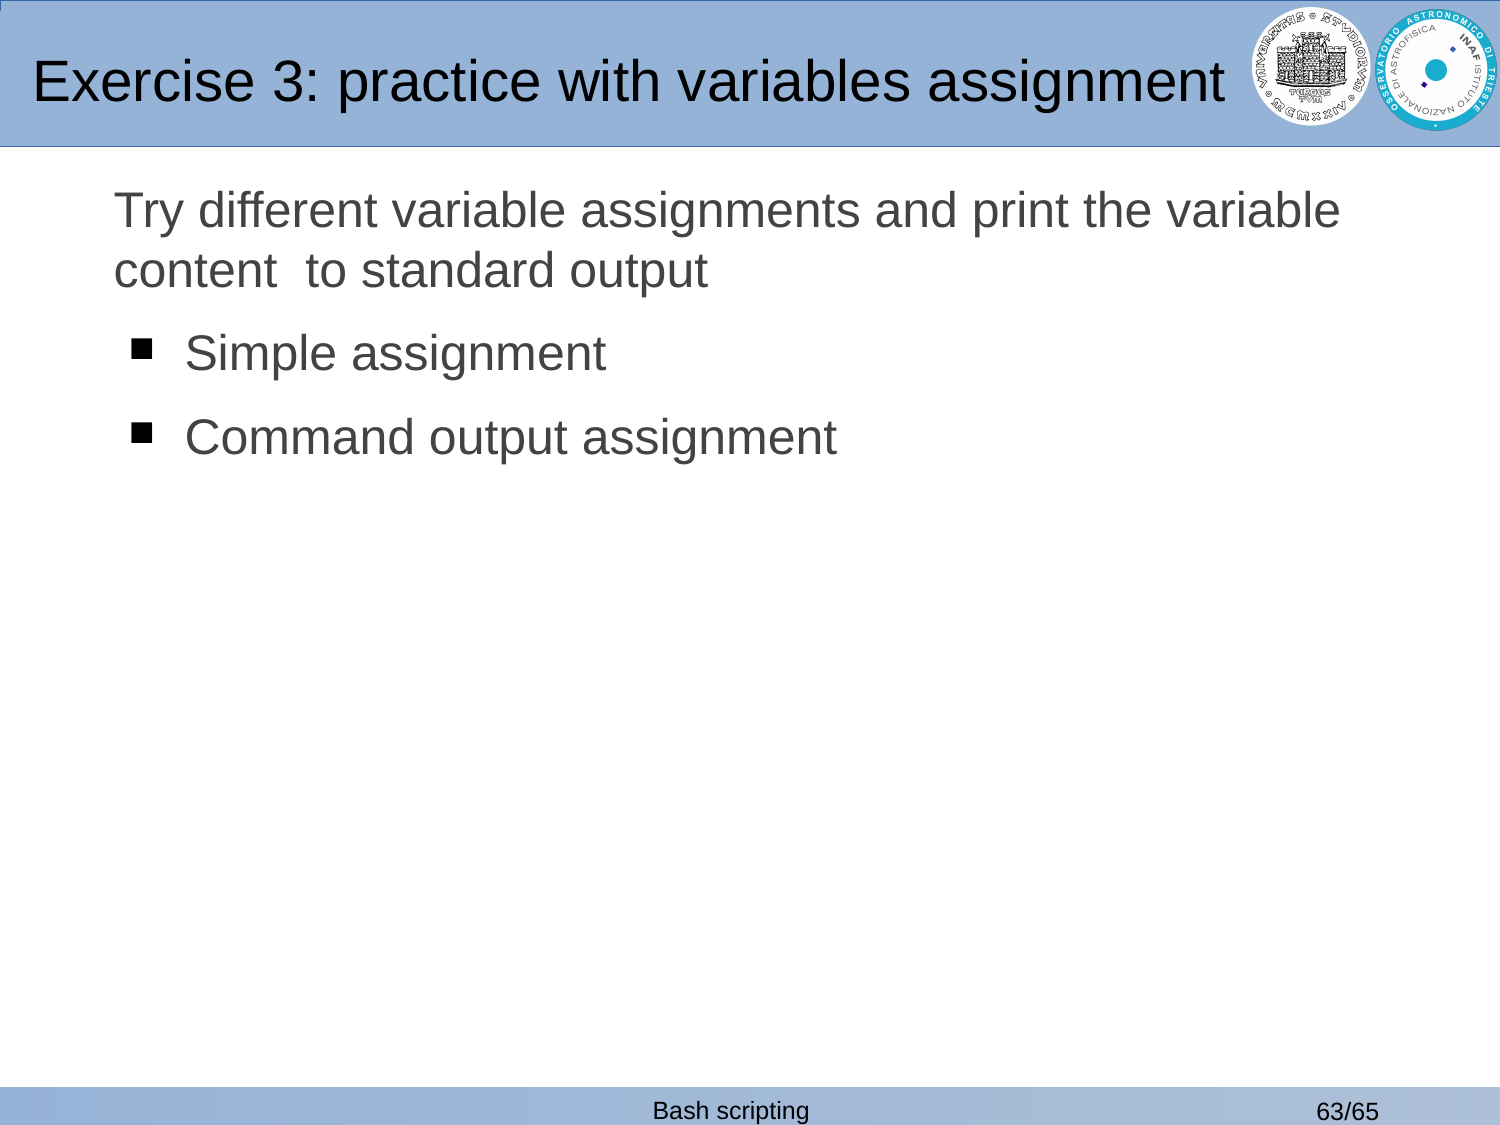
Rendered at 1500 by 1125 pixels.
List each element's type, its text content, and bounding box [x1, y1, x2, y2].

text_box Exercise 3: practice with variables assignment [0, 11, 1248, 147]
picture [1252, 0, 1500, 156]
list Try different variable assignments and print the variable content to standard output Simple assignment Command output assignment [28, 169, 1500, 1047]
